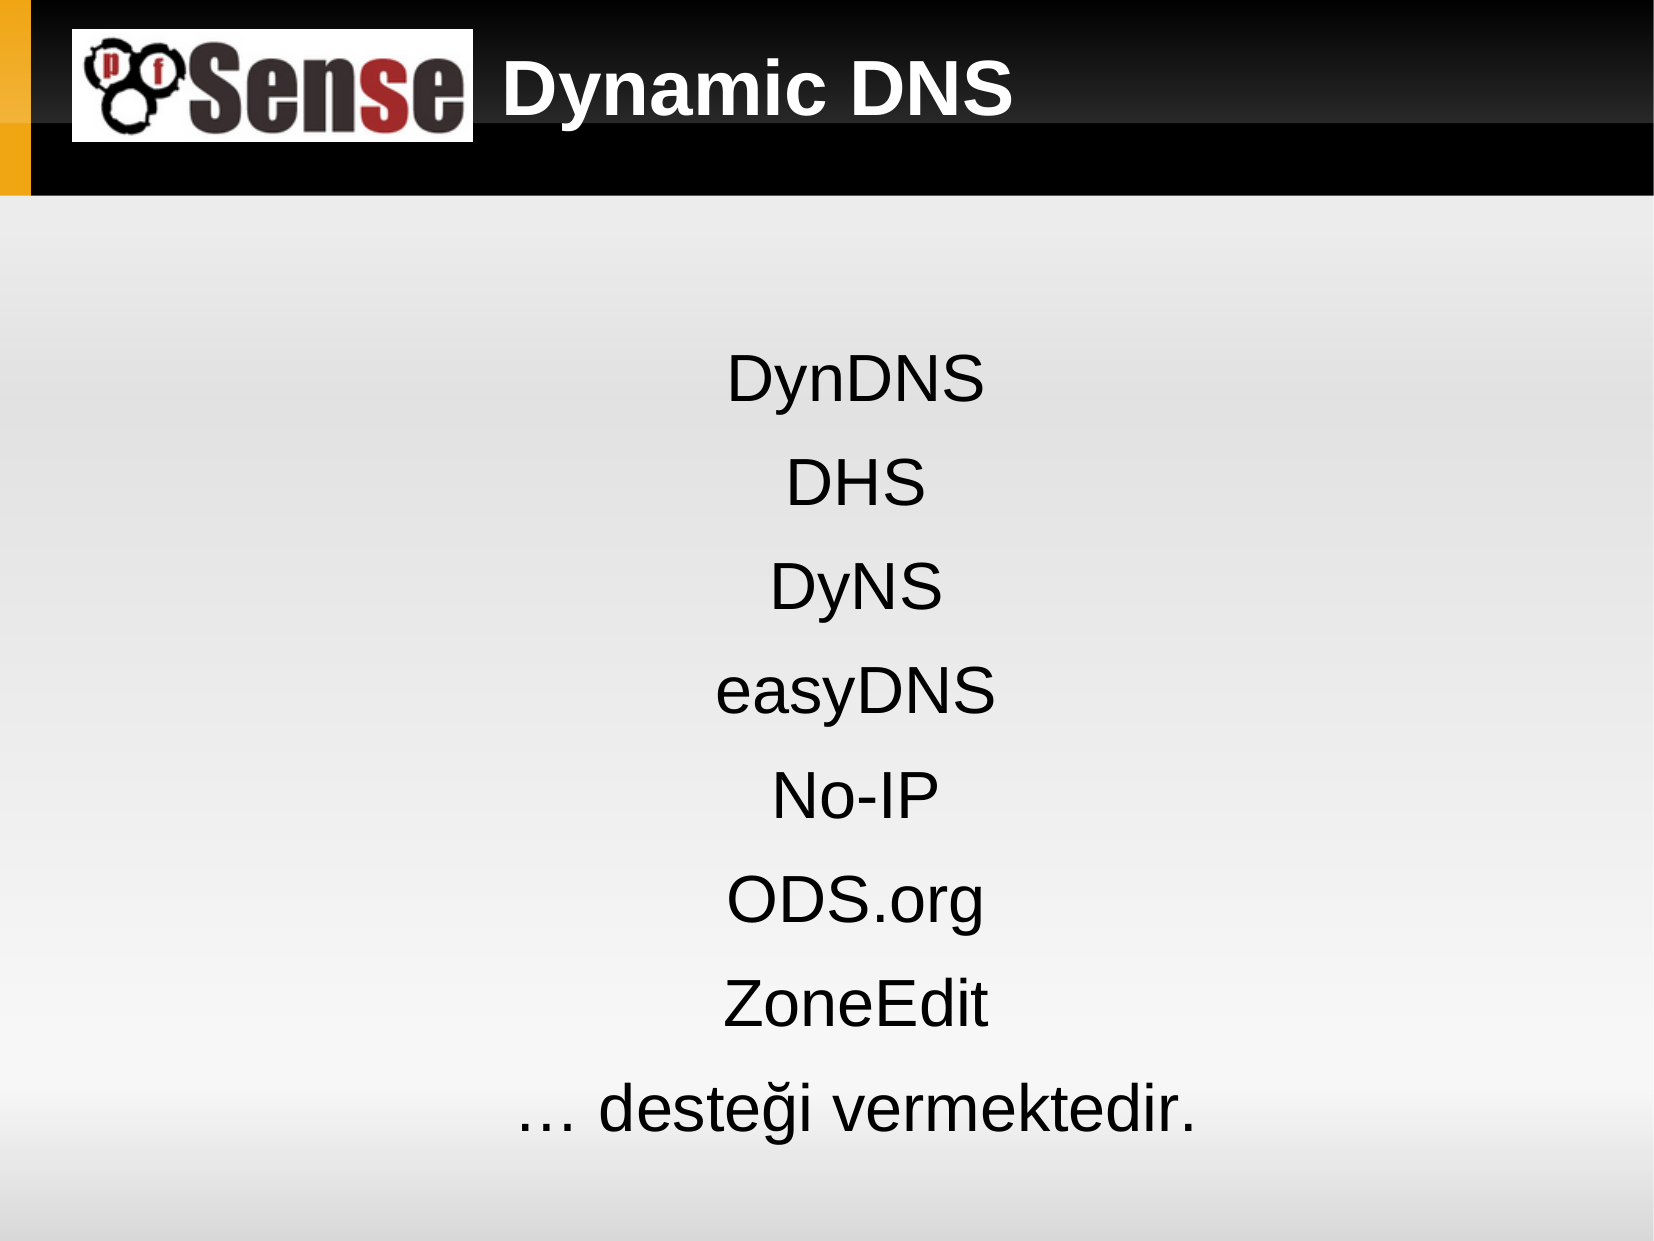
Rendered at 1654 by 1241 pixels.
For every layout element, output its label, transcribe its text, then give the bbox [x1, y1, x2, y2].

title Dynamic DNS [501, 0, 1625, 178]
list DynDNS DHS DyNS easyDNS No-IP ODS.org ZoneEdit … desteği vermektedir. [76, 236, 1565, 1146]
picture [0, 0, 1654, 1241]
